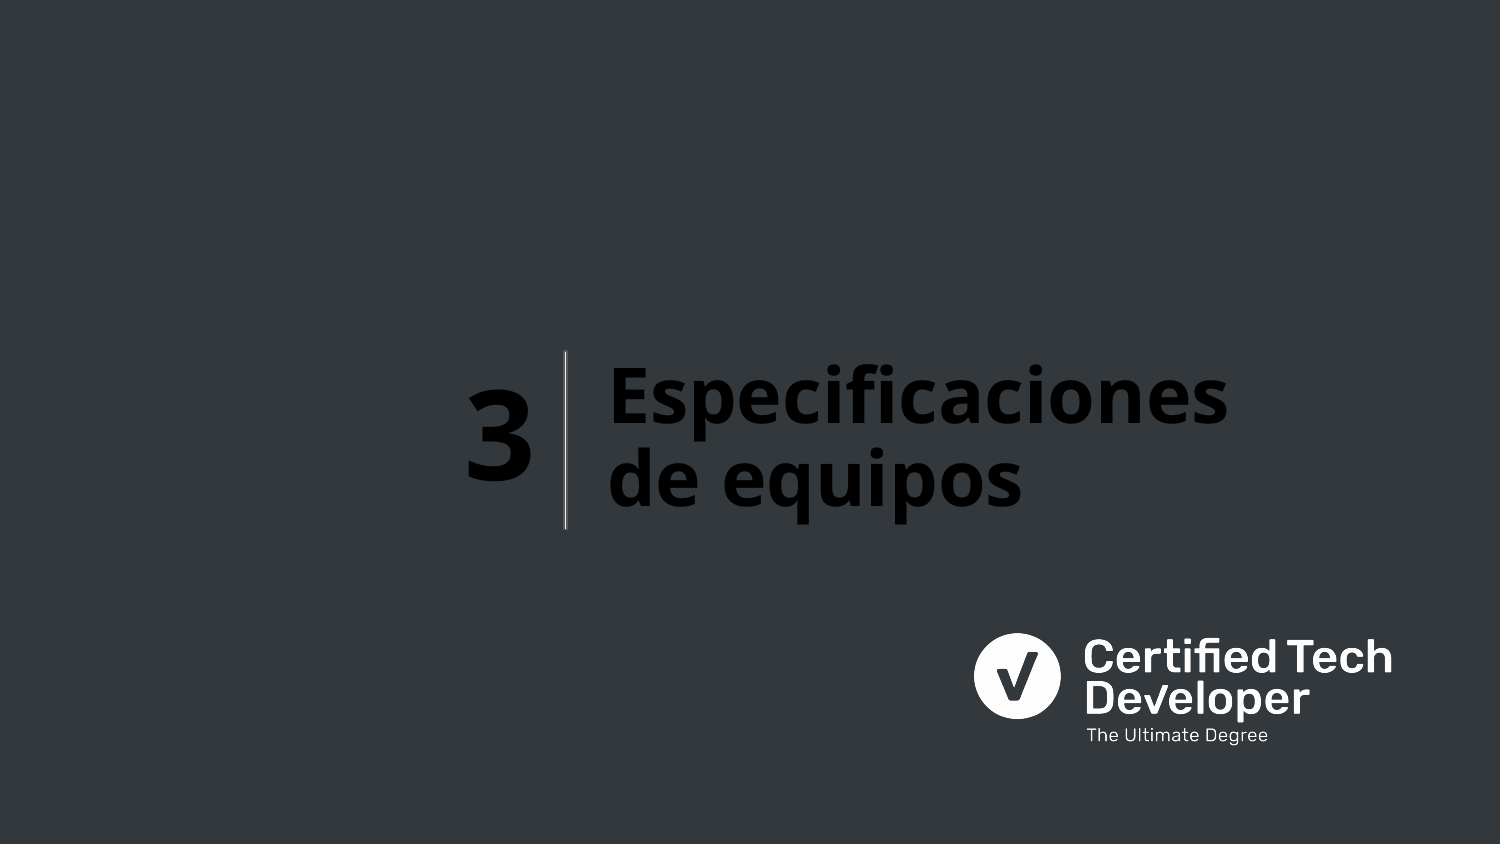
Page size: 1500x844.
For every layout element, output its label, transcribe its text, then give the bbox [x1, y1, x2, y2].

text_box [563, 351, 567, 530]
text_box Especificaciones de equipos [592, 245, 1381, 636]
text_box 3 [449, 360, 540, 521]
picture [966, 594, 1405, 778]
